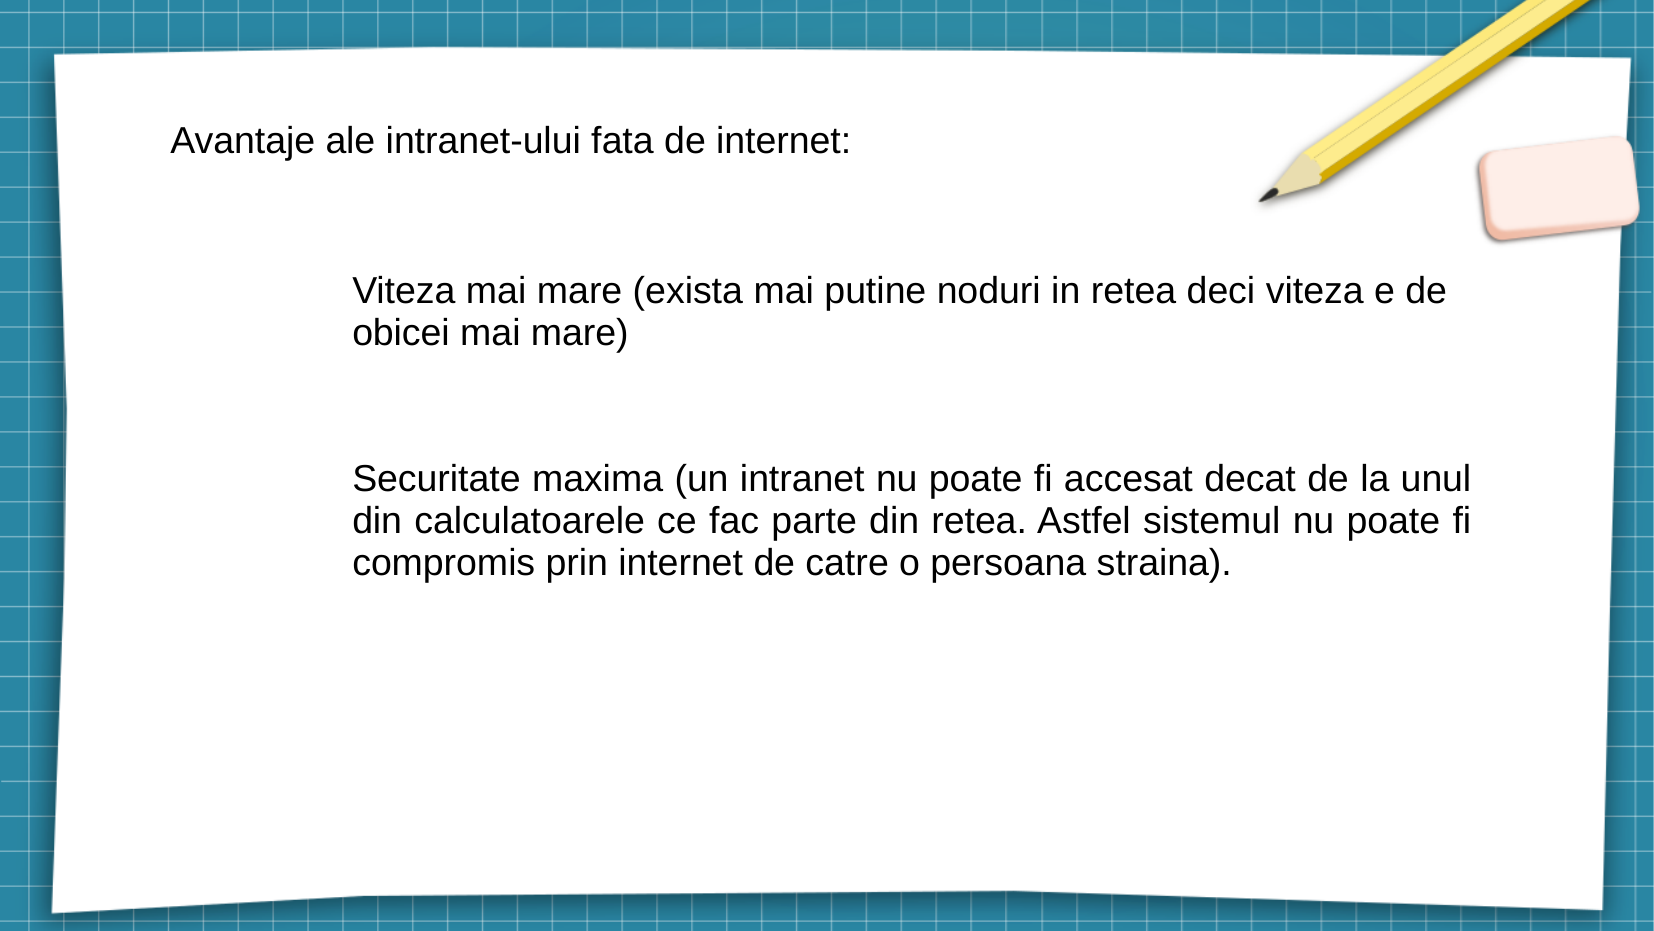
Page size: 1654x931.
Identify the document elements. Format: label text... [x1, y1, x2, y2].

picture [0, 0, 1654, 931]
text_box Avantaje ale intranet-ului fata de internet: [155, 112, 863, 165]
text_box Viteza mai mare (exista mai putine noduri in retea deci viteza e de obicei mai mare) [337, 262, 1463, 390]
text_box Securitate maxima (un intranet nu poate fi accesat decat de la unul din calculatoarele ce fac parte din retea. Astfel sistemul nu poate fi compromis prin internet de catre o persoana straina). [337, 450, 1501, 653]
